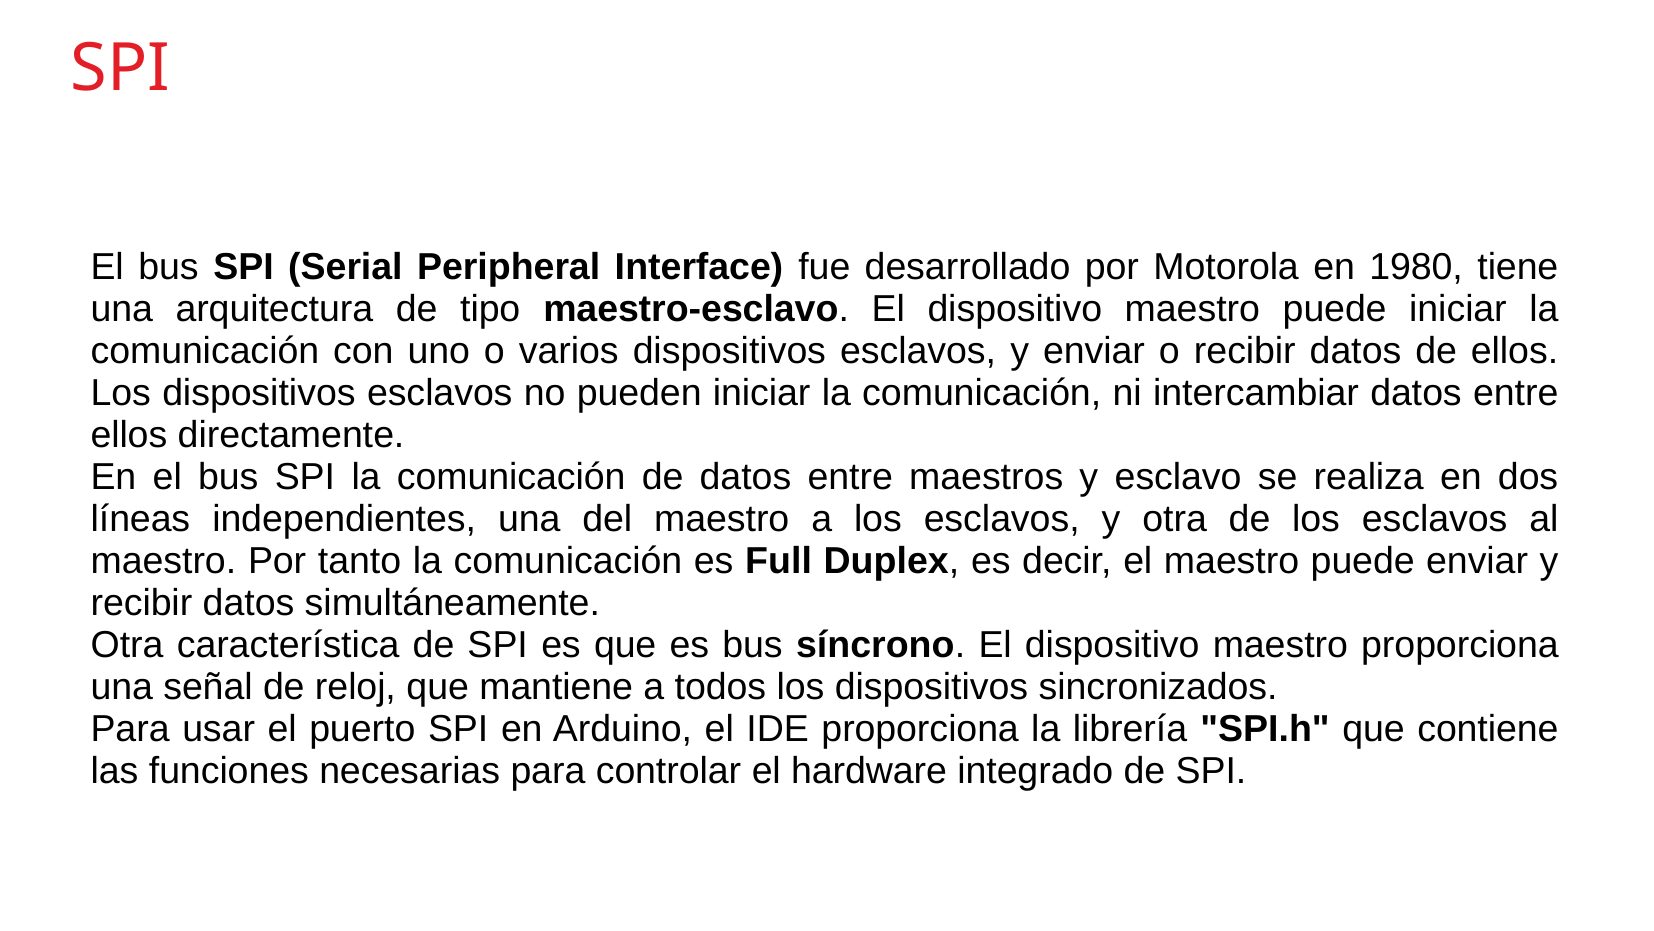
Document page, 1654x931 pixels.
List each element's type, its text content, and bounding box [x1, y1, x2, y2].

text_box El bus SPI (Serial Peripheral Interface) fue desarrollado por Motorola en 1980, tiene una arquitectura de tipo maestro-esclavo. El dispositivo maestro puede iniciar la comunicación con uno o varios dispositivos esclavos, y enviar o recibir datos de ellos. Los dispositivos esclavos no pueden iniciar la comunicación, ni intercambiar datos entre ellos directamente. En el bus SPI la comunicación de datos entre maestros y esclavo se realiza en dos líneas independientes, una del maestro a los esclavos, y otra de los esclavos al maestro. Por tanto la comunicación es Full Duplex, es decir, el maestro puede enviar y recibir datos simultáneamente. Otra característica de SPI es que es bus síncrono. El dispositivo maestro proporciona una señal de reloj, que mantiene a todos los dispositivos sincronizados. Para usar el puerto SPI en Arduino, el IDE proporciona la librería "SPI.h" que contiene las funciones necesarias para controlar el hardware integrado de SPI. [75, 237, 1578, 799]
title SPI [70, 11, 1347, 118]
